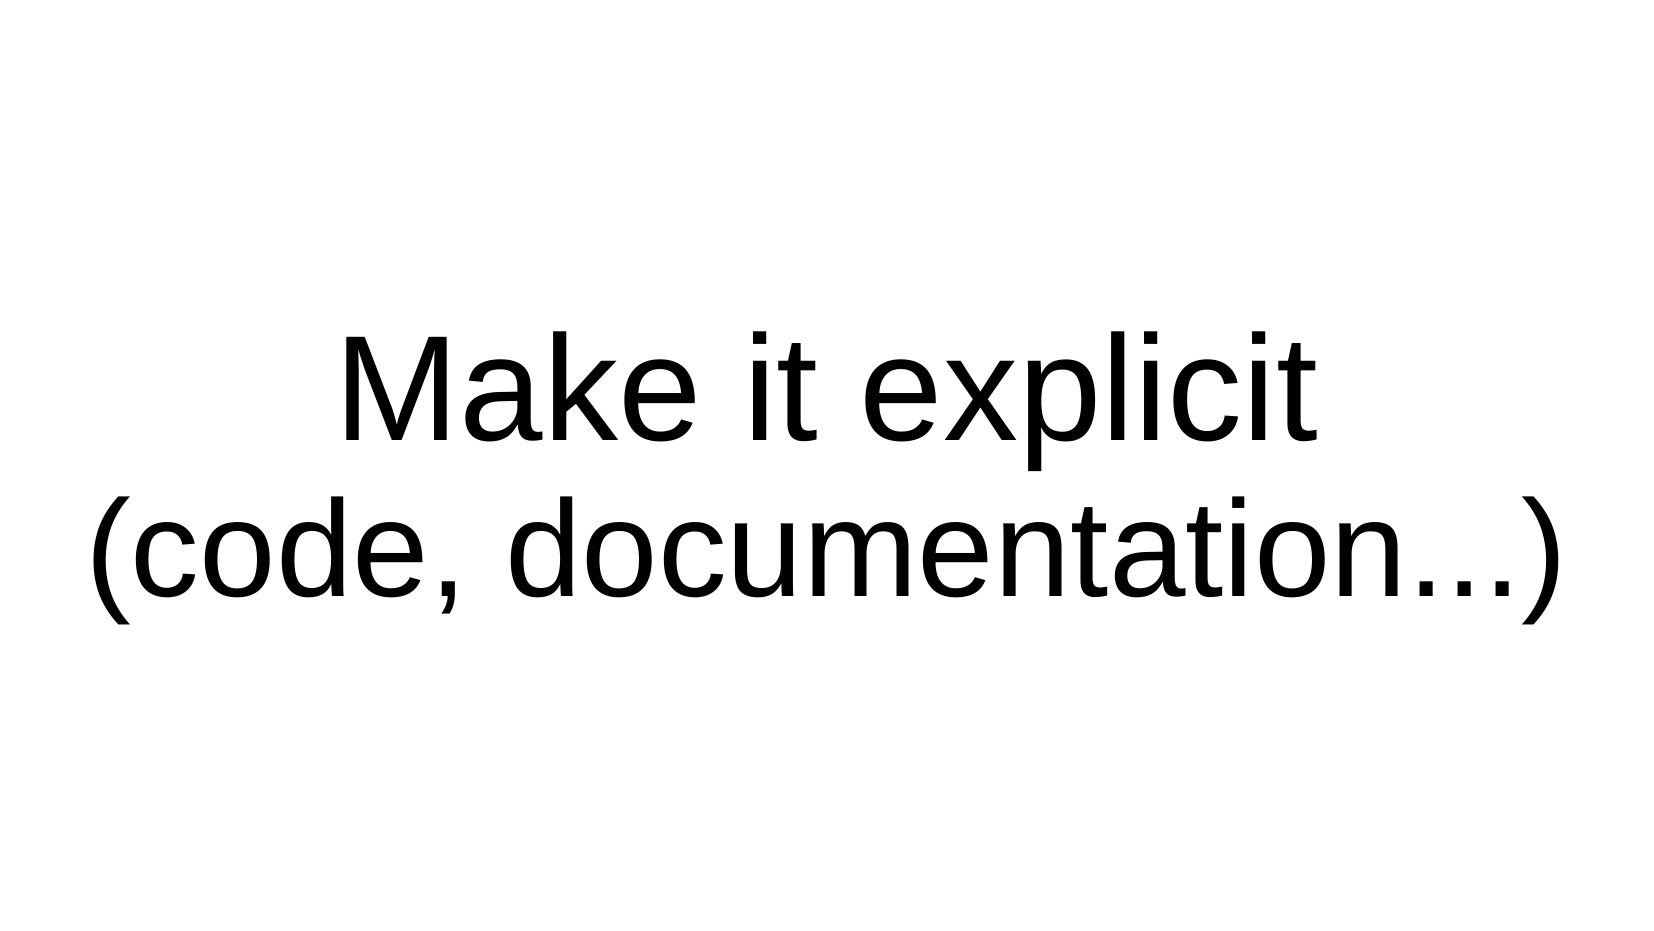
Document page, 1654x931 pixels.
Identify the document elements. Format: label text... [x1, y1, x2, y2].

title Make it explicit (code, documentation...) [73, 41, 1581, 890]
